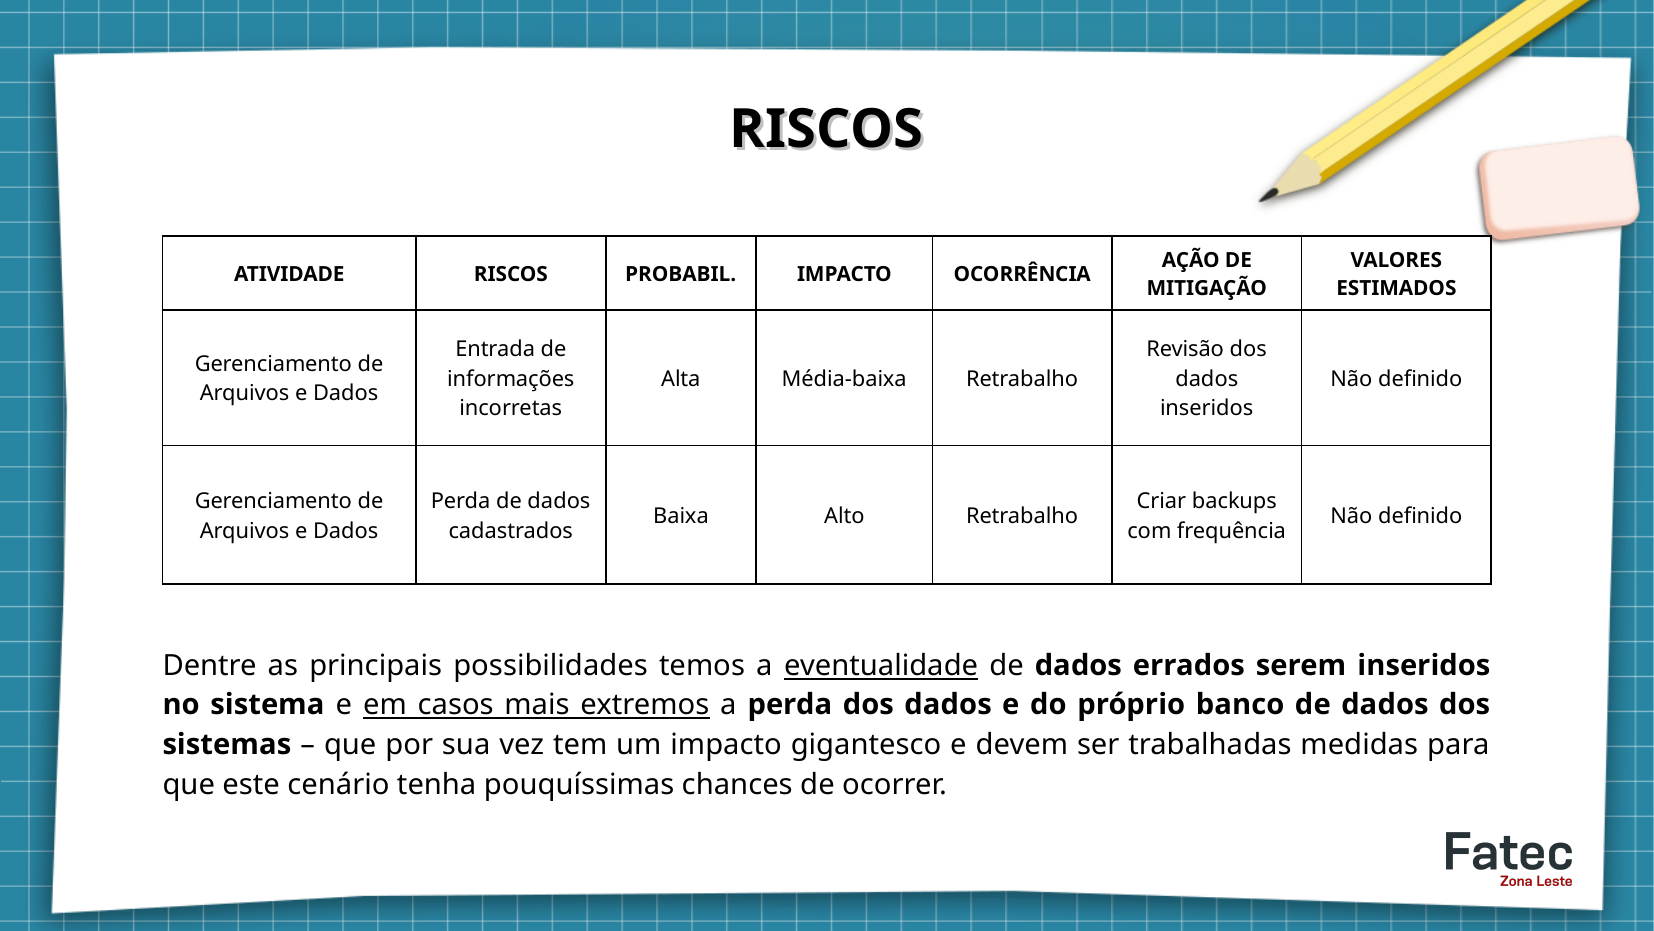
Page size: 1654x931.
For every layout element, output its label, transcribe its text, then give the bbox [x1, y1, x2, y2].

table_cell Baixa [607, 446, 755, 583]
table_header PROBABIL. [607, 237, 755, 309]
list Dentre as principais possibilidades temos a eventualidade de dados errados serem inseridos no sistema e em casos mais extremos a perda dos dados e do próprio banco de dados dos sistemas – que por sua vez tem um impacto gigantesco e devem ser trabalhadas medidas para que este cenário tenha pouquíssimas chances de ocorrer. [162, 620, 1491, 827]
table_cell Entrada de informações incorretas [417, 311, 605, 445]
table_cell Média-baixa [757, 311, 932, 445]
table_cell Não definido [1302, 446, 1490, 583]
table_cell Revisão dos dados inseridos [1113, 311, 1301, 445]
table_cell Gerenciamento de Arquivos e Dados [163, 446, 415, 583]
table_cell Retrabalho [933, 446, 1111, 583]
table_cell Gerenciamento de Arquivos e Dados [163, 311, 415, 445]
table_cell Criar backups com frequência [1113, 446, 1301, 583]
table_cell Alto [757, 446, 932, 583]
table_cell Perda de dados cadastrados [417, 446, 605, 583]
title RISCOS [82, 48, 1571, 205]
picture [0, 0, 1654, 931]
table_header VALORES ESTIMADOS [1302, 237, 1490, 309]
table_header ATIVIDADE [163, 237, 415, 309]
table_header AÇÃO DE MITIGAÇÃO [1113, 237, 1301, 309]
table_header OCORRÊNCIA [933, 237, 1111, 309]
table_cell Retrabalho [933, 311, 1111, 445]
table_cell Alta [607, 311, 755, 445]
table_header RISCOS [417, 237, 605, 309]
table_header IMPACTO [757, 237, 932, 309]
table_cell Não definido [1302, 311, 1490, 445]
